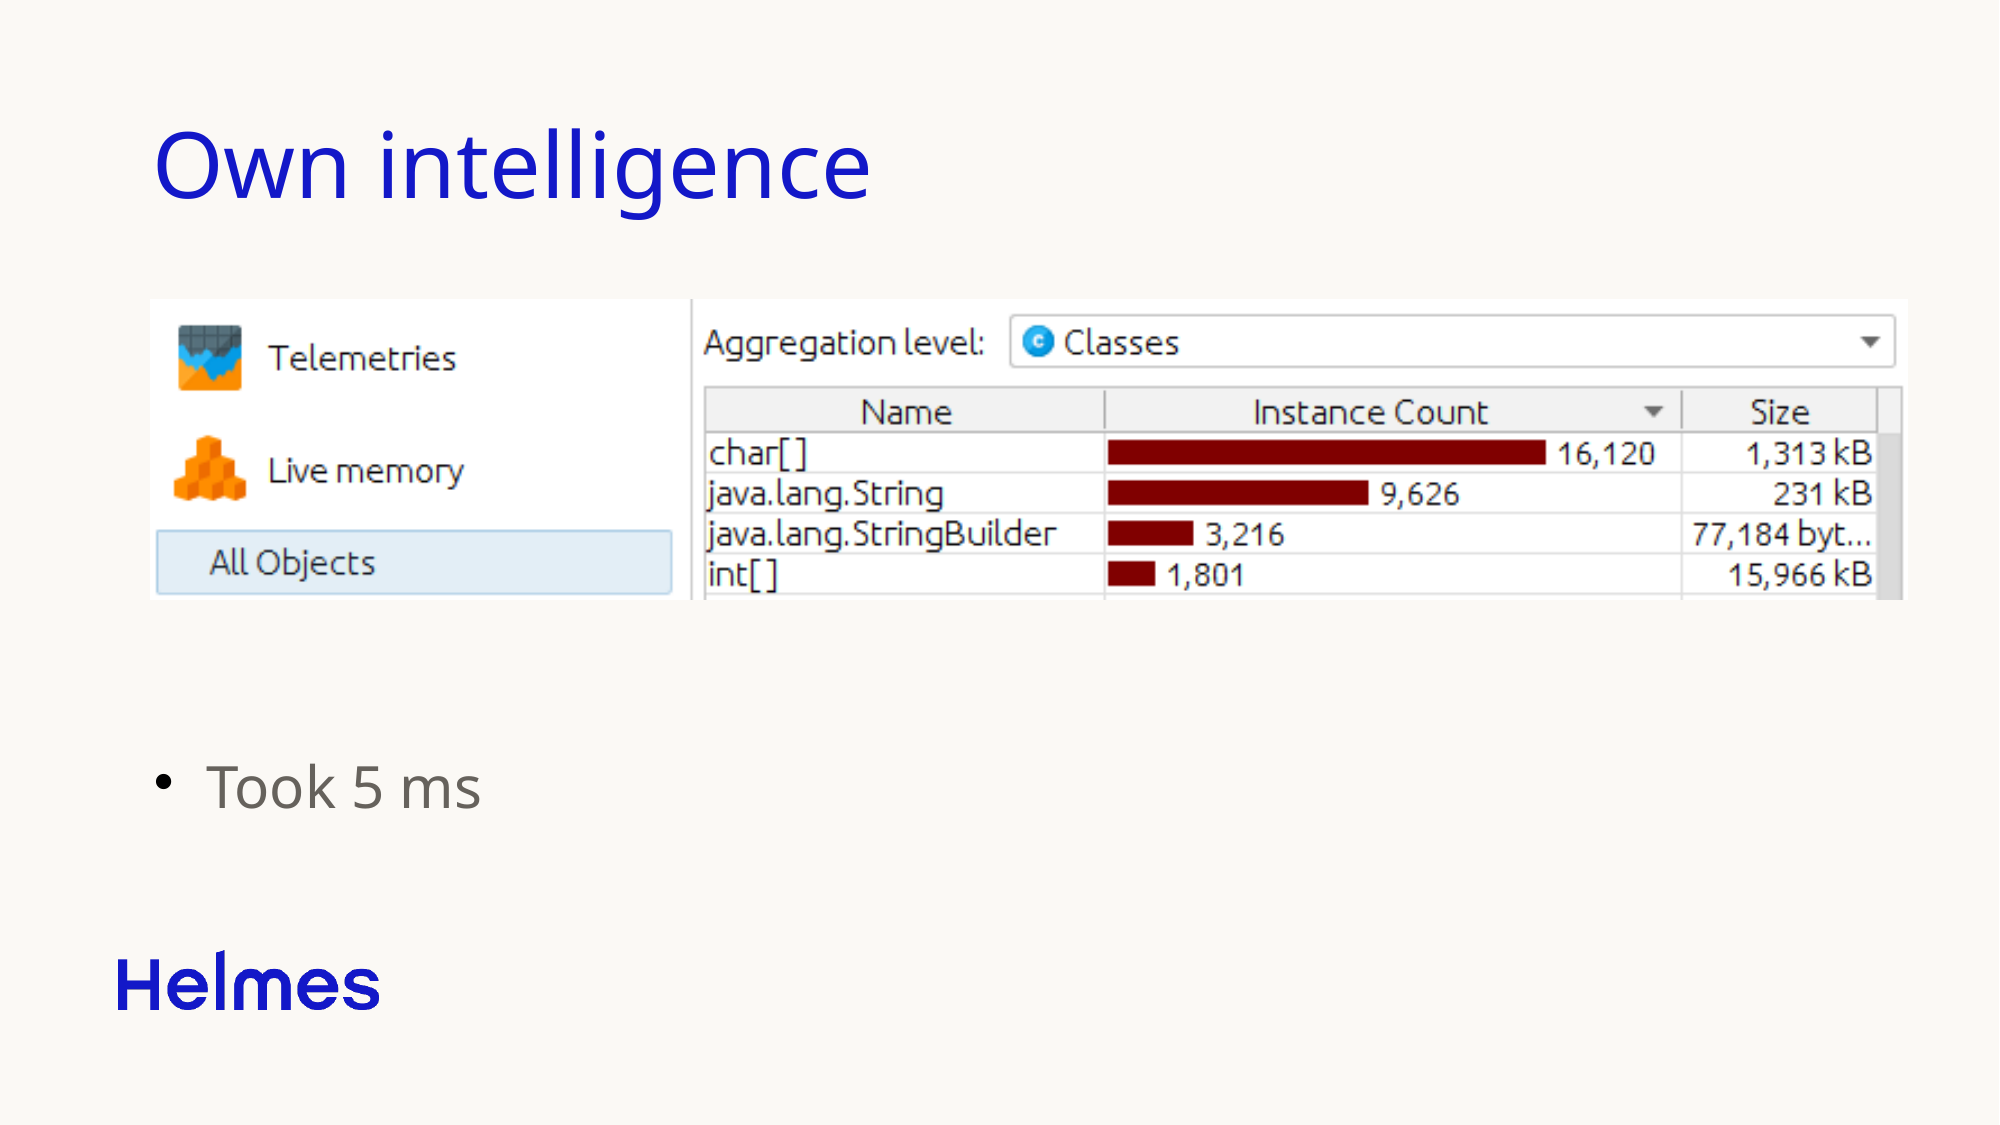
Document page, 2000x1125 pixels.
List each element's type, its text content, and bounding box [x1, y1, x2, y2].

picture [150, 299, 1908, 600]
picture [118, 950, 379, 1010]
text_box Took 5 ms [135, 749, 1860, 870]
text_box Own intelligence [137, 59, 1862, 277]
